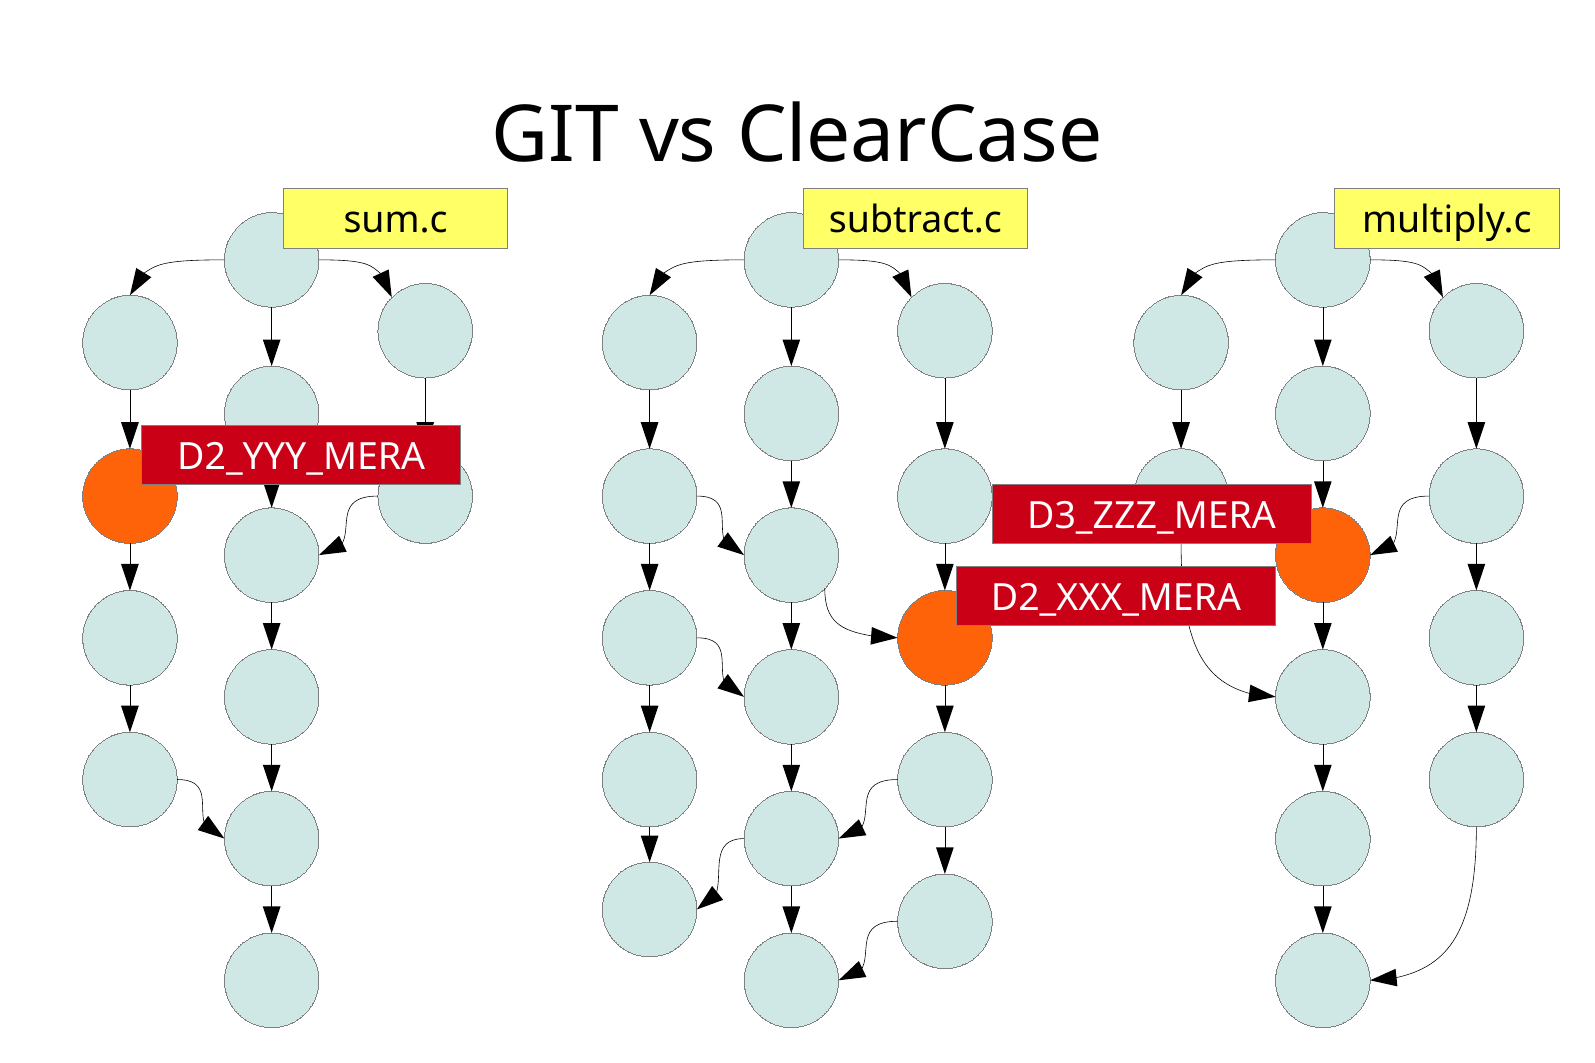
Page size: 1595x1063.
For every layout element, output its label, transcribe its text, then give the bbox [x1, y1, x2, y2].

text_box [897, 283, 993, 379]
text_box [1429, 732, 1524, 827]
text_box [602, 732, 697, 827]
text_box [1275, 933, 1371, 1028]
text_box [82, 732, 178, 827]
text_box D3_ZZZ_MERA [992, 484, 1312, 544]
text_box [602, 862, 697, 957]
text_box [744, 933, 839, 1028]
text_box [602, 295, 697, 390]
text_box D2_XXX_MERA [956, 566, 1276, 626]
text_box [897, 732, 993, 827]
text_box [744, 507, 839, 603]
text_box [897, 448, 992, 544]
text_box [1275, 791, 1371, 886]
text_box [1429, 448, 1524, 544]
text_box [897, 590, 993, 686]
text_box [224, 933, 319, 1028]
text_box [744, 791, 839, 886]
text_box [897, 874, 993, 969]
text_box subtract.c [803, 188, 1028, 249]
text_box [602, 590, 697, 686]
text_box [1429, 590, 1524, 686]
text_box [224, 791, 319, 886]
text_box [744, 366, 839, 461]
text_box [1429, 283, 1524, 378]
title GIT vs ClearCase [79, 42, 1515, 220]
text_box [224, 649, 319, 745]
text_box [377, 465, 473, 544]
text_box [224, 366, 319, 425]
text_box [224, 212, 319, 308]
text_box sum.c [283, 188, 508, 249]
text_box [602, 448, 697, 544]
text_box [1133, 295, 1229, 390]
text_box multiply.c [1334, 188, 1560, 249]
text_box [1275, 366, 1371, 461]
text_box [1275, 649, 1371, 745]
text_box [82, 295, 178, 390]
text_box [377, 283, 473, 379]
text_box [224, 507, 319, 603]
text_box [82, 448, 178, 544]
text_box [1275, 212, 1371, 308]
text_box [1135, 448, 1227, 484]
text_box [744, 212, 839, 308]
text_box [744, 649, 839, 745]
text_box [1275, 507, 1371, 603]
text_box D2_YYY_MERA [141, 425, 461, 485]
text_box [82, 590, 178, 686]
